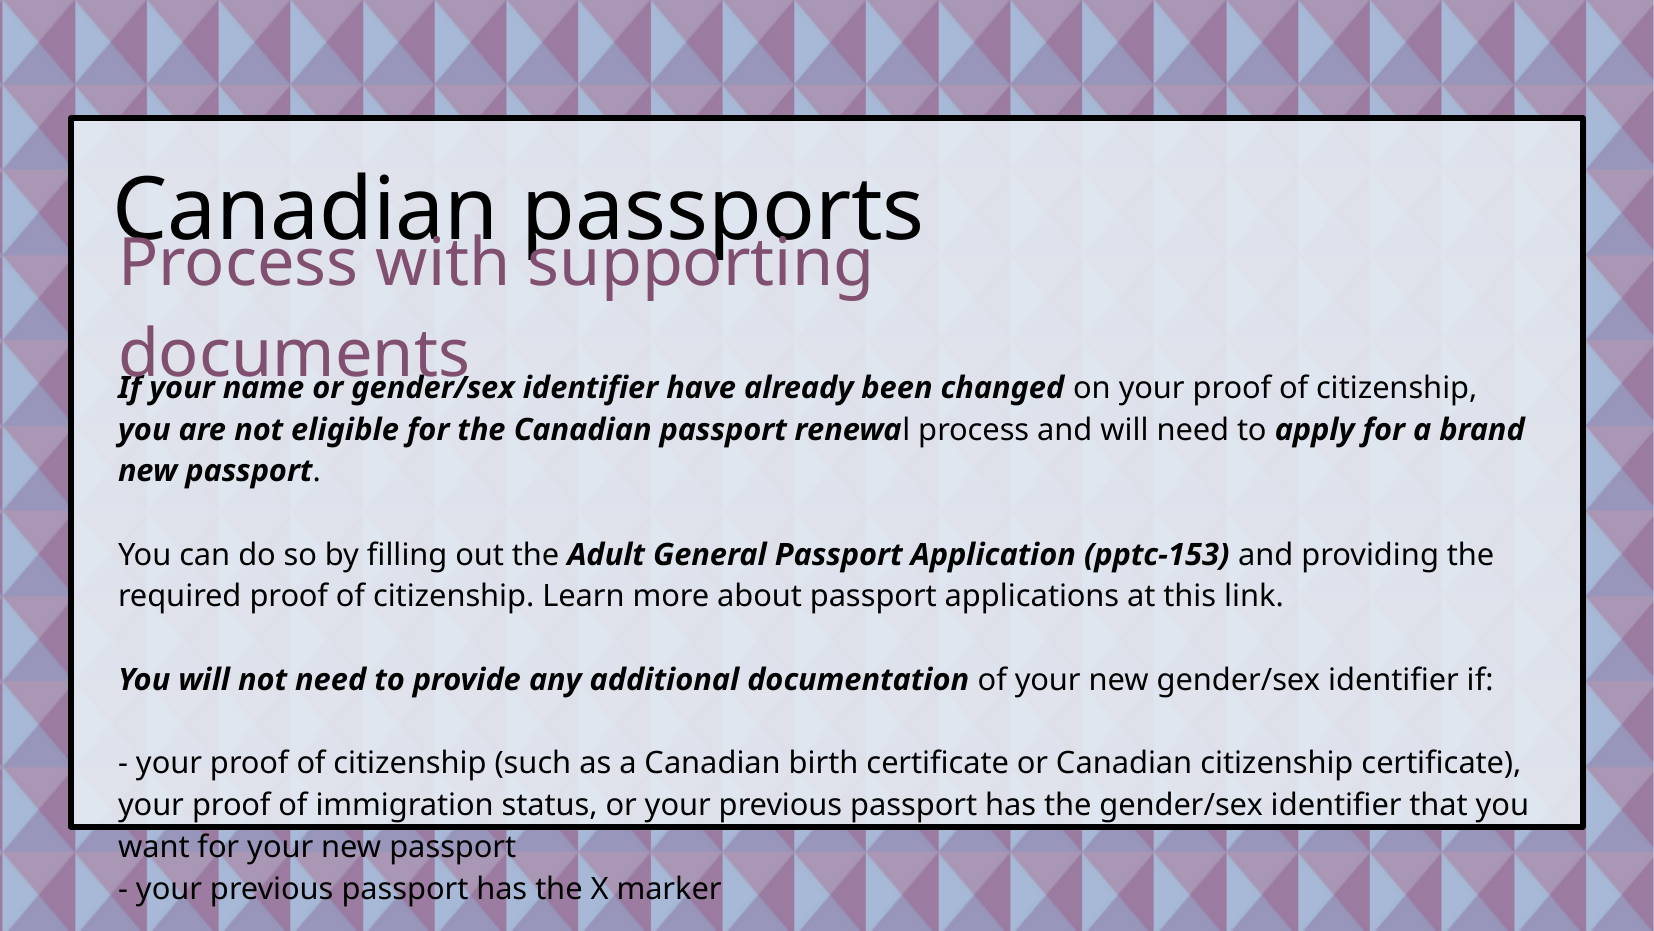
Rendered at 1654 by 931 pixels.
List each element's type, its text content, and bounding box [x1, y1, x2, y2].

title Canadian passports [112, 153, 1223, 259]
text_box [70, 118, 1583, 827]
picture [0, 0, 1654, 931]
title Process with supporting documents [118, 253, 1211, 356]
text_box If your name or gender/sex identifier have already been changed on your proof of citizenship, you are not eligible for the Canadian passport renewal process and will need to apply for a brand new passport. You can do so by filling out the Adult General Passport Application (pptc-153) and providing the required proof of citizenship. Learn more about passport applications at this link. You will not need to provide any additional documentation of your new gender/sex identifier if: - your proof of citizenship (such as a Canadian birth certificate or Canadian citizenship certificate), your proof of immigration status, or your previous passport has the gender/sex identifier that you want for your new passport - your previous passport has the X marker [118, 365, 1536, 795]
